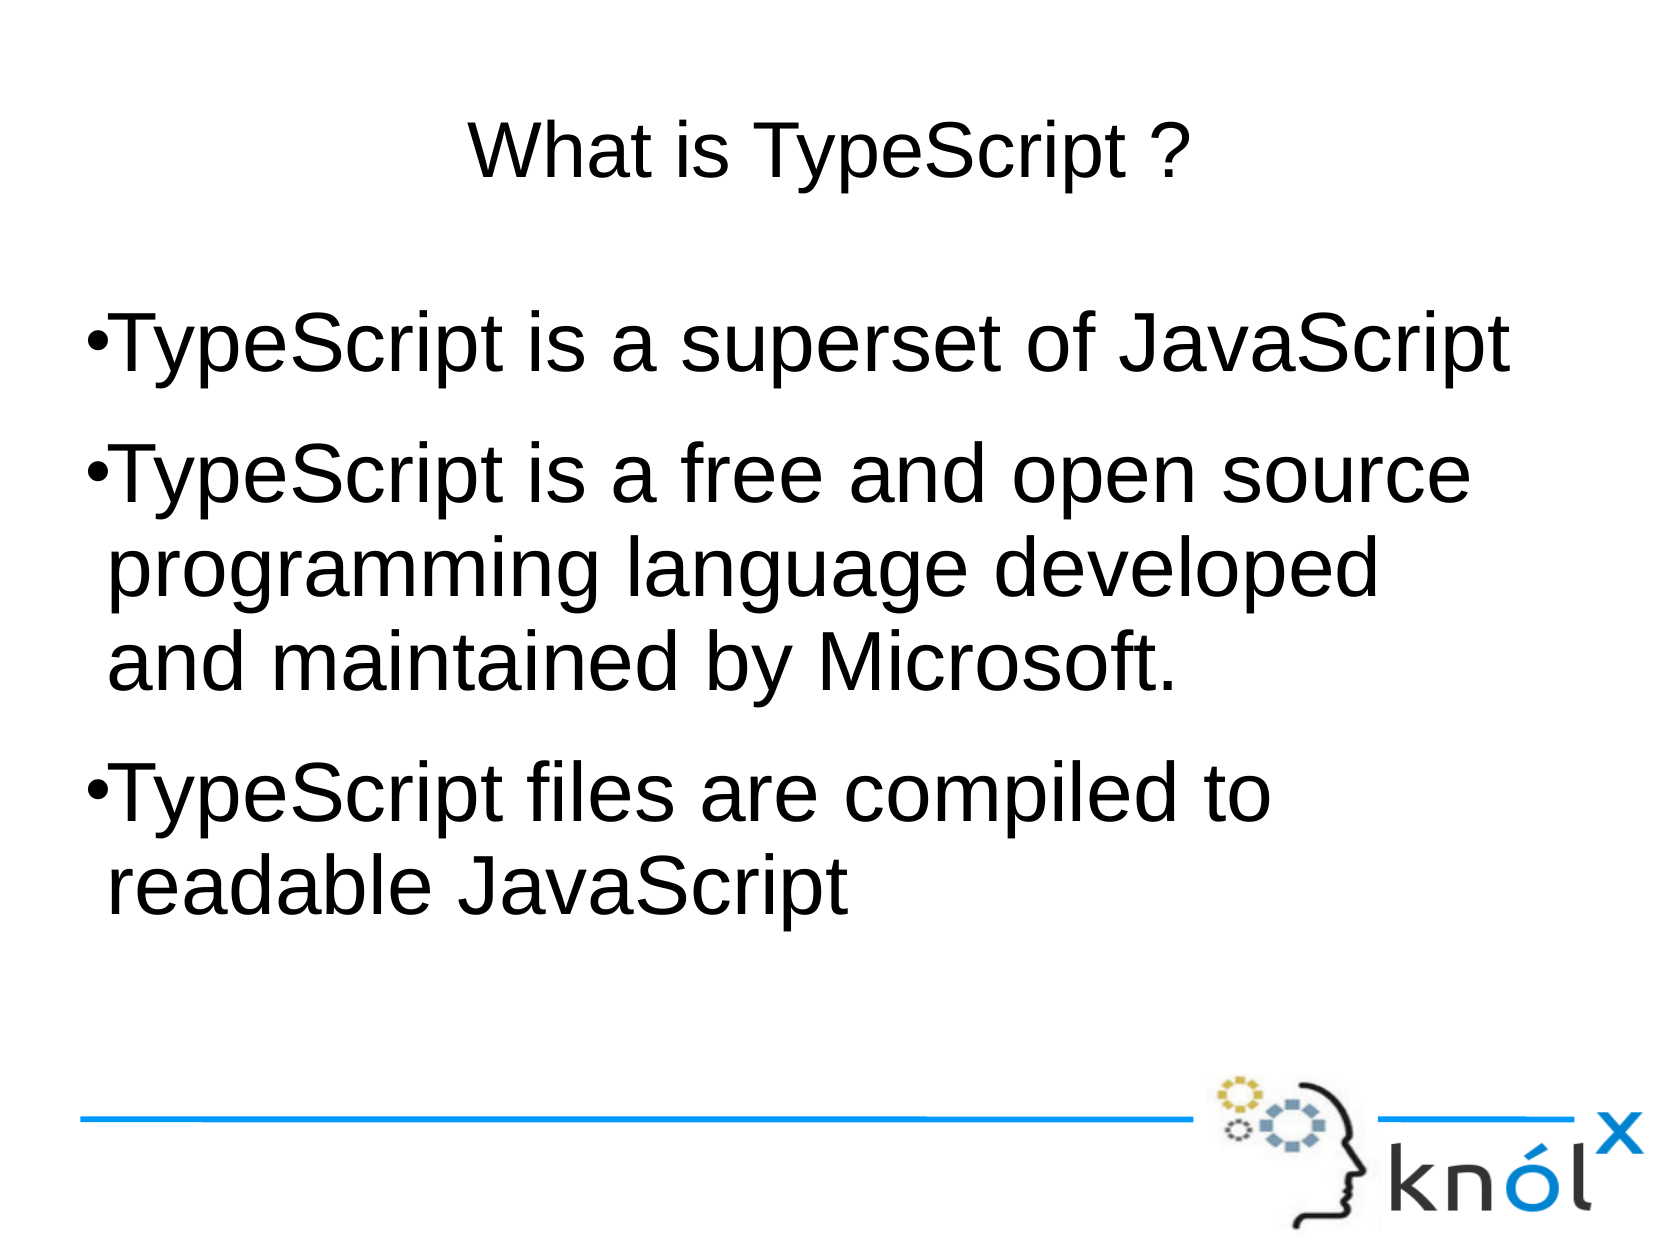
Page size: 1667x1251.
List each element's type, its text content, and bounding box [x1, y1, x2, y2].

picture [1205, 1073, 1655, 1239]
title What is TypeScript ? [83, 49, 1578, 253]
list TypeScript is a superset of JavaScript TypeScript is a free and open source programming language developed and maintained by Microsoft. TypeScript files are compiled to readable JavaScript [83, 292, 1544, 1012]
